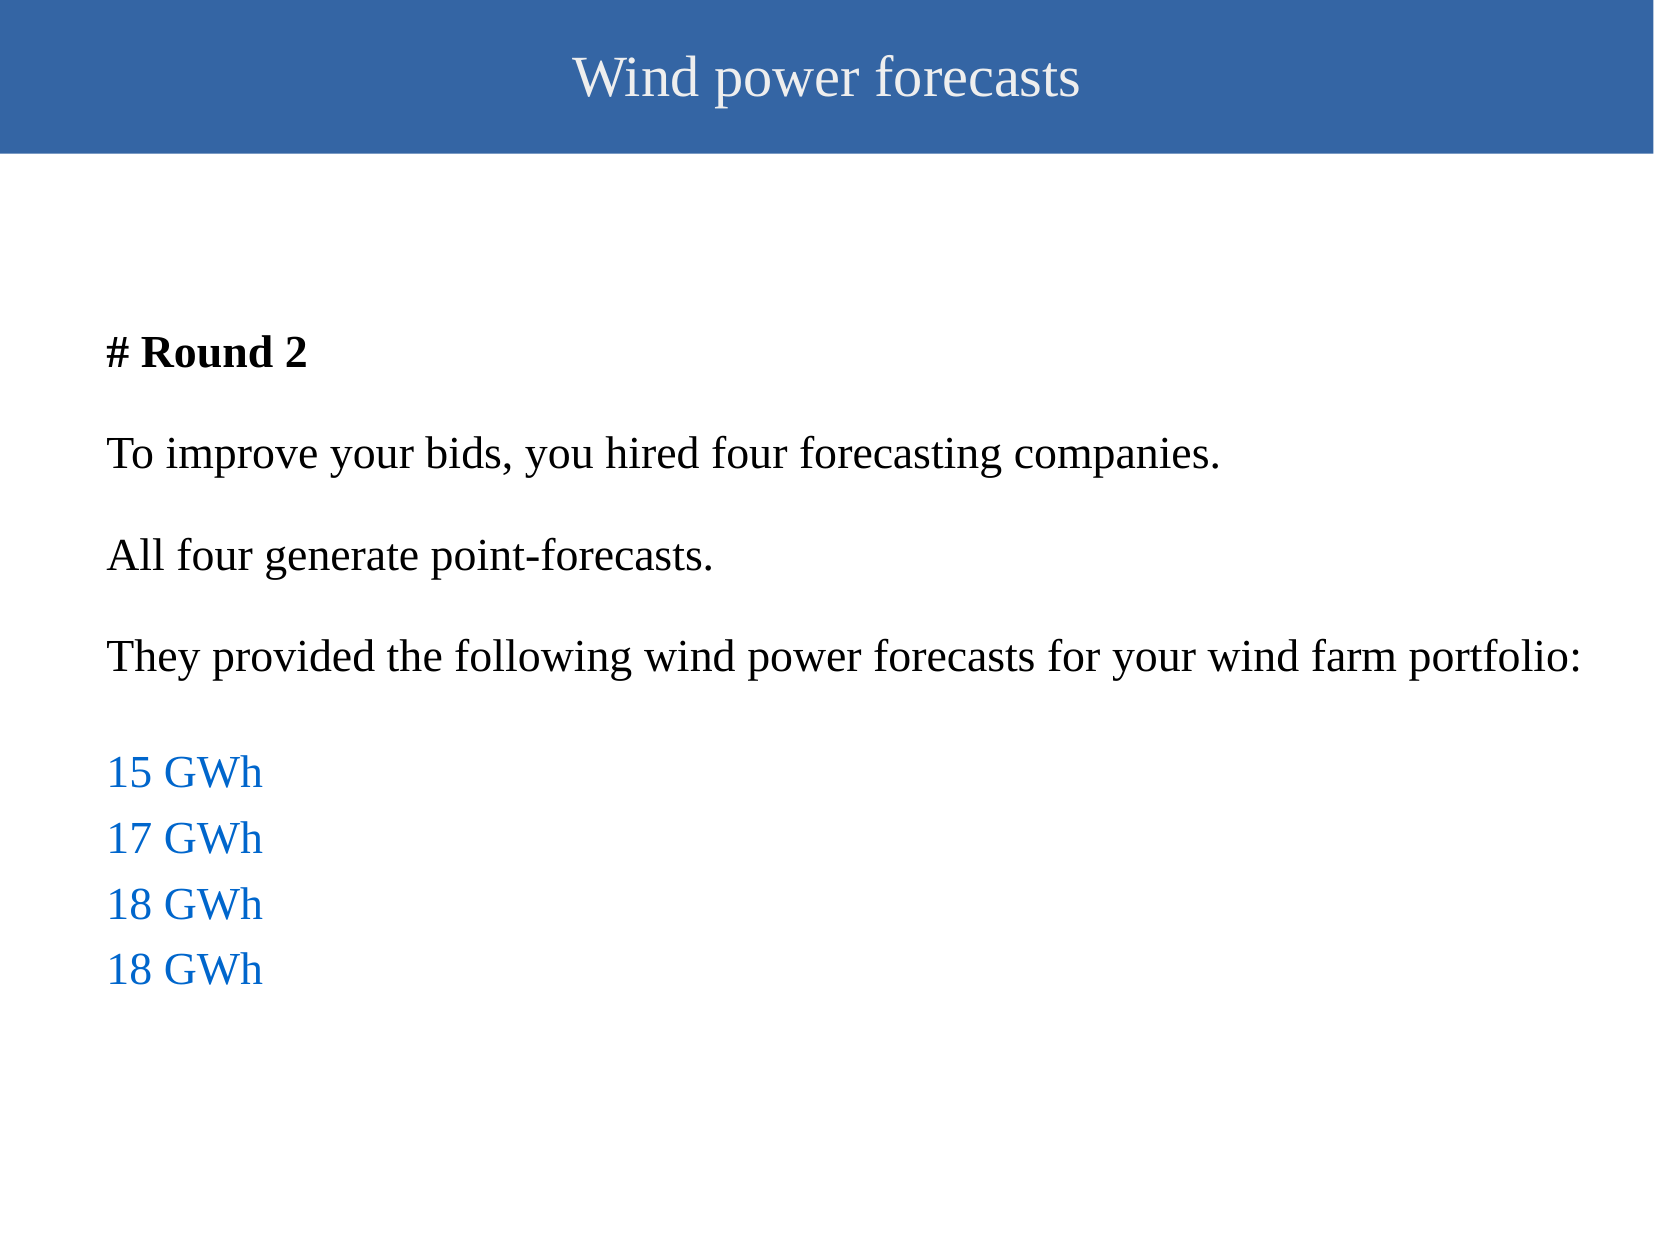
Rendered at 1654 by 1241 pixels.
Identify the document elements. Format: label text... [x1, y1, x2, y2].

text_box Wind power forecasts [0, 0, 1654, 154]
text_box # Round 2 To improve your bids, you hired four forecasting companies. All four generate point-forecasts. They provided the following wind power forecasts for your wind farm portfolio: 15 GWh 17 GWh 18 GWh 18 GWh [91, 318, 1594, 1040]
